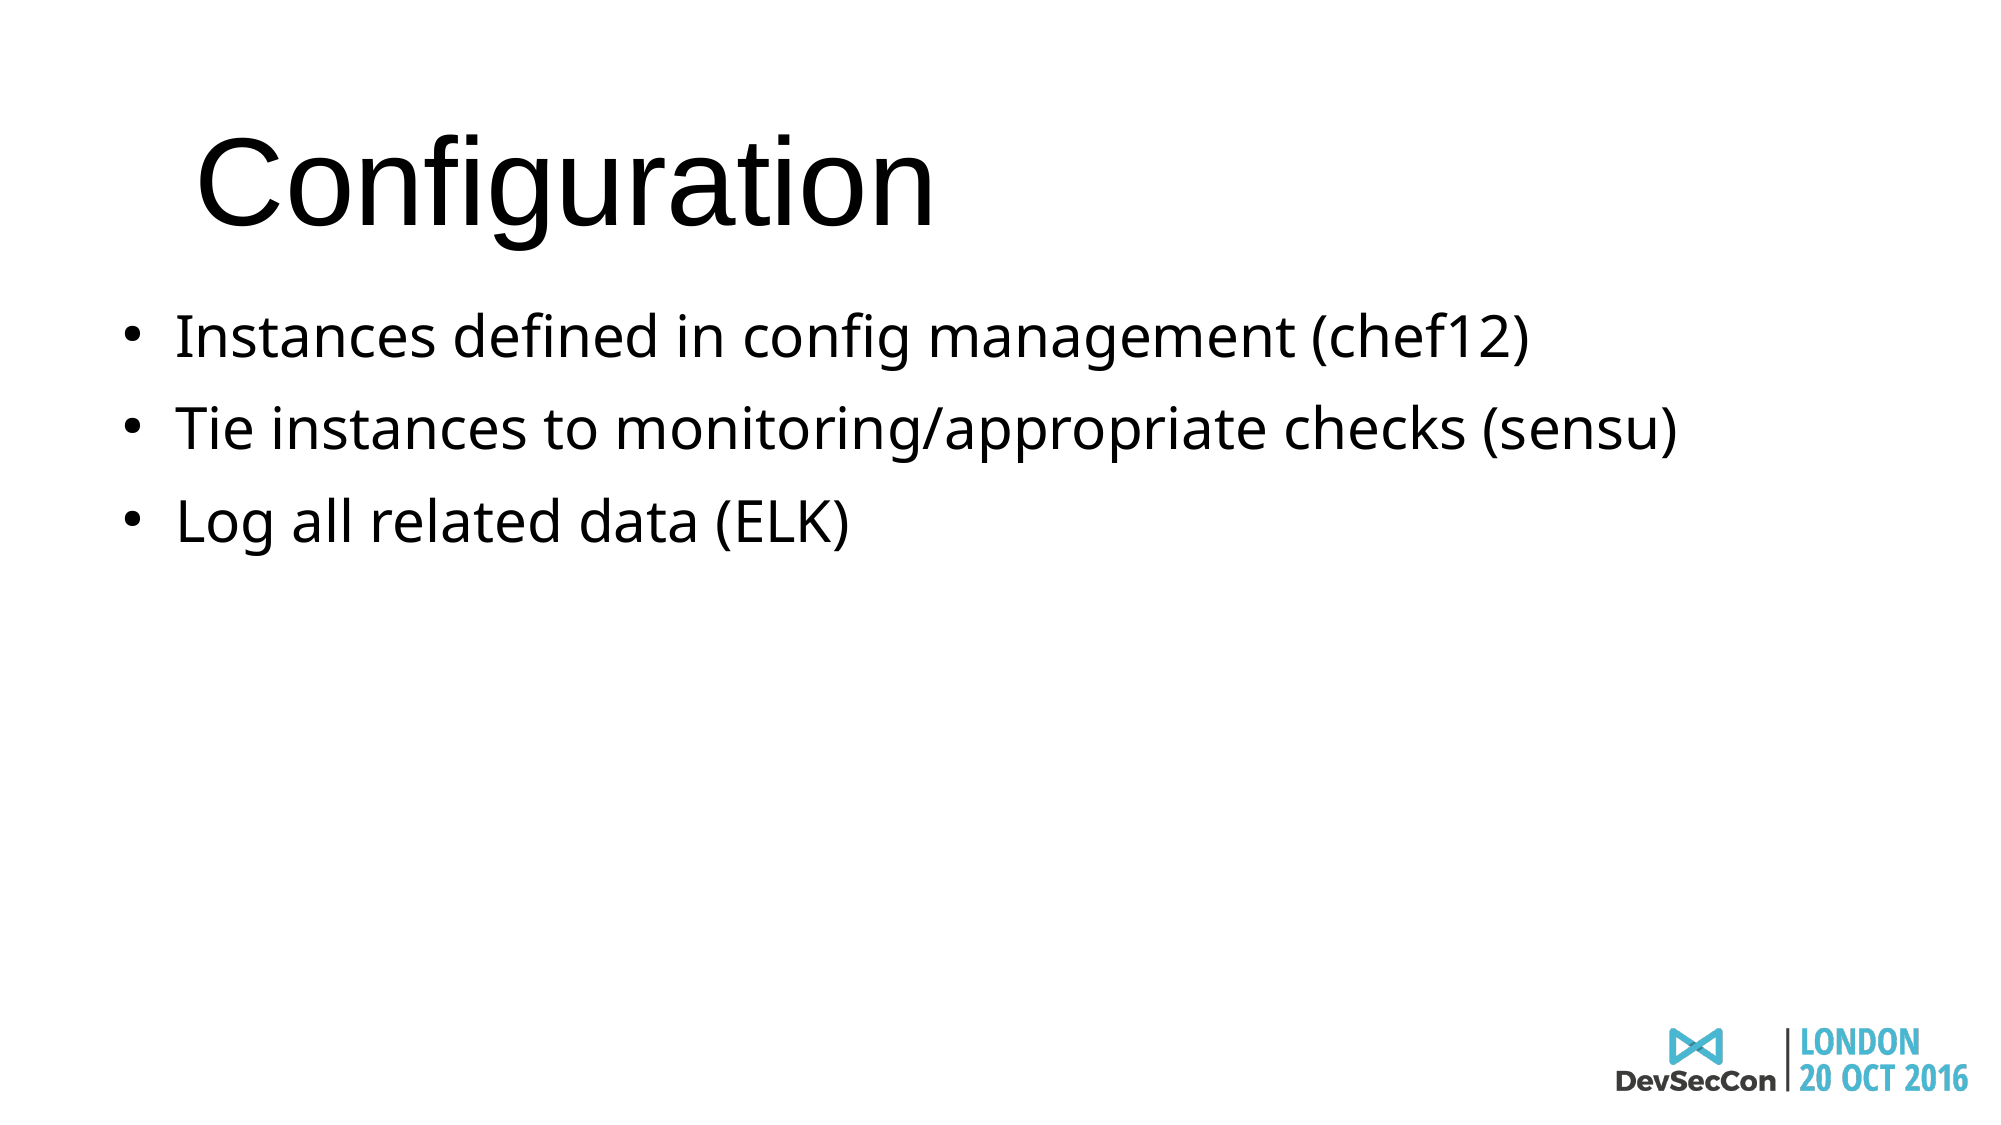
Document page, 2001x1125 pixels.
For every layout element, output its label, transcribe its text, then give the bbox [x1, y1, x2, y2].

list Instances defined in config management (chef12) Tie instances to monitoring/appropriate checks (sensu) Log all related data (ELK) [89, 299, 1910, 1014]
picture [1609, 1014, 1979, 1105]
text_box Configuration [180, 104, 954, 260]
title [89, 59, 1910, 278]
